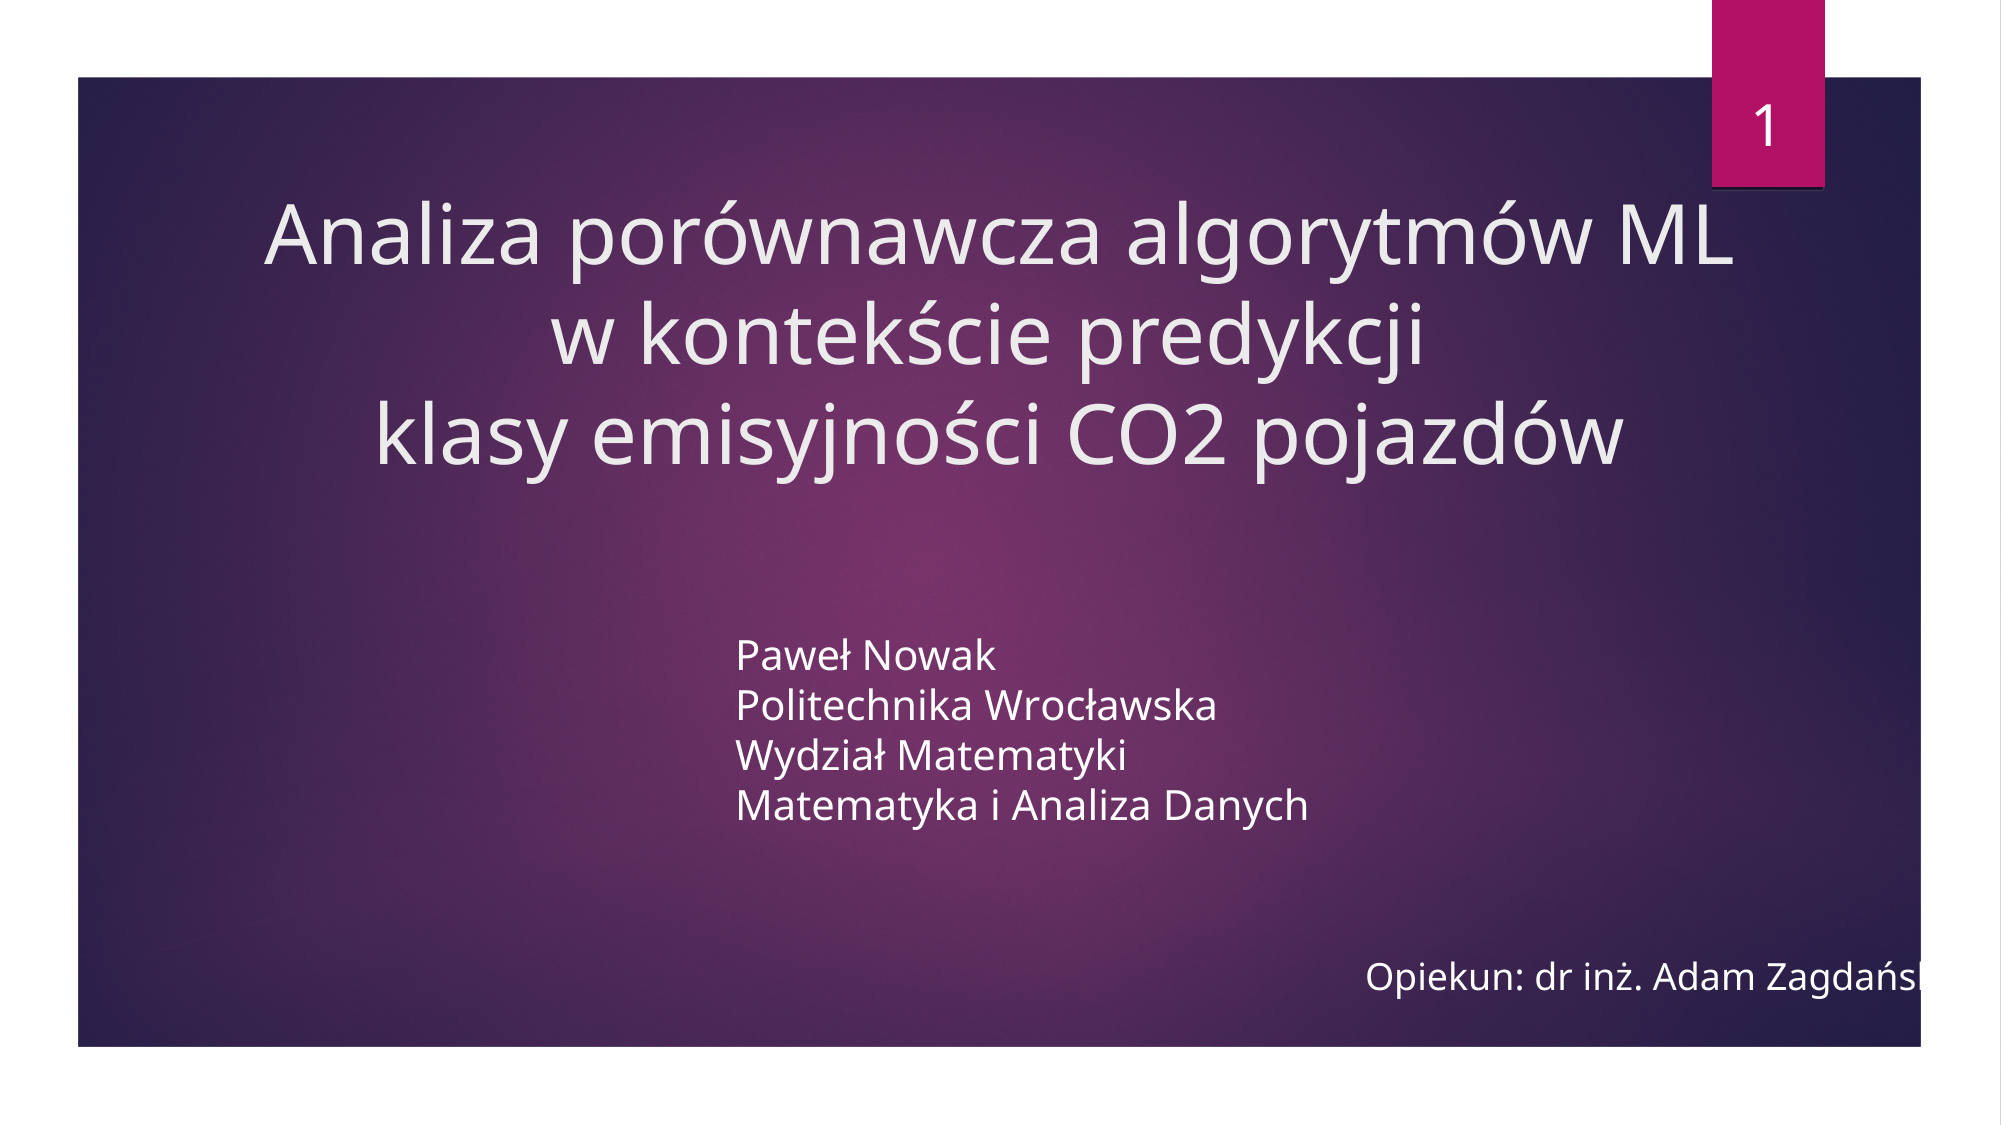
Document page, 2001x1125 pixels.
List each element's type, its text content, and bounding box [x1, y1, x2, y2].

text_box Opiekun: dr inż. Adam Zagdański [1350, 945, 1910, 1052]
text_box [1698, 48, 1836, 175]
title Analiza porównawcza algorytmów ML w kontekście predykcji klasy emisyjności CO2 pojazdów [158, 141, 1842, 489]
text_box Paweł Nowak Politechnika Wrocławska Wydział Matematyki Matematyka i Analiza Danych [720, 621, 1368, 890]
